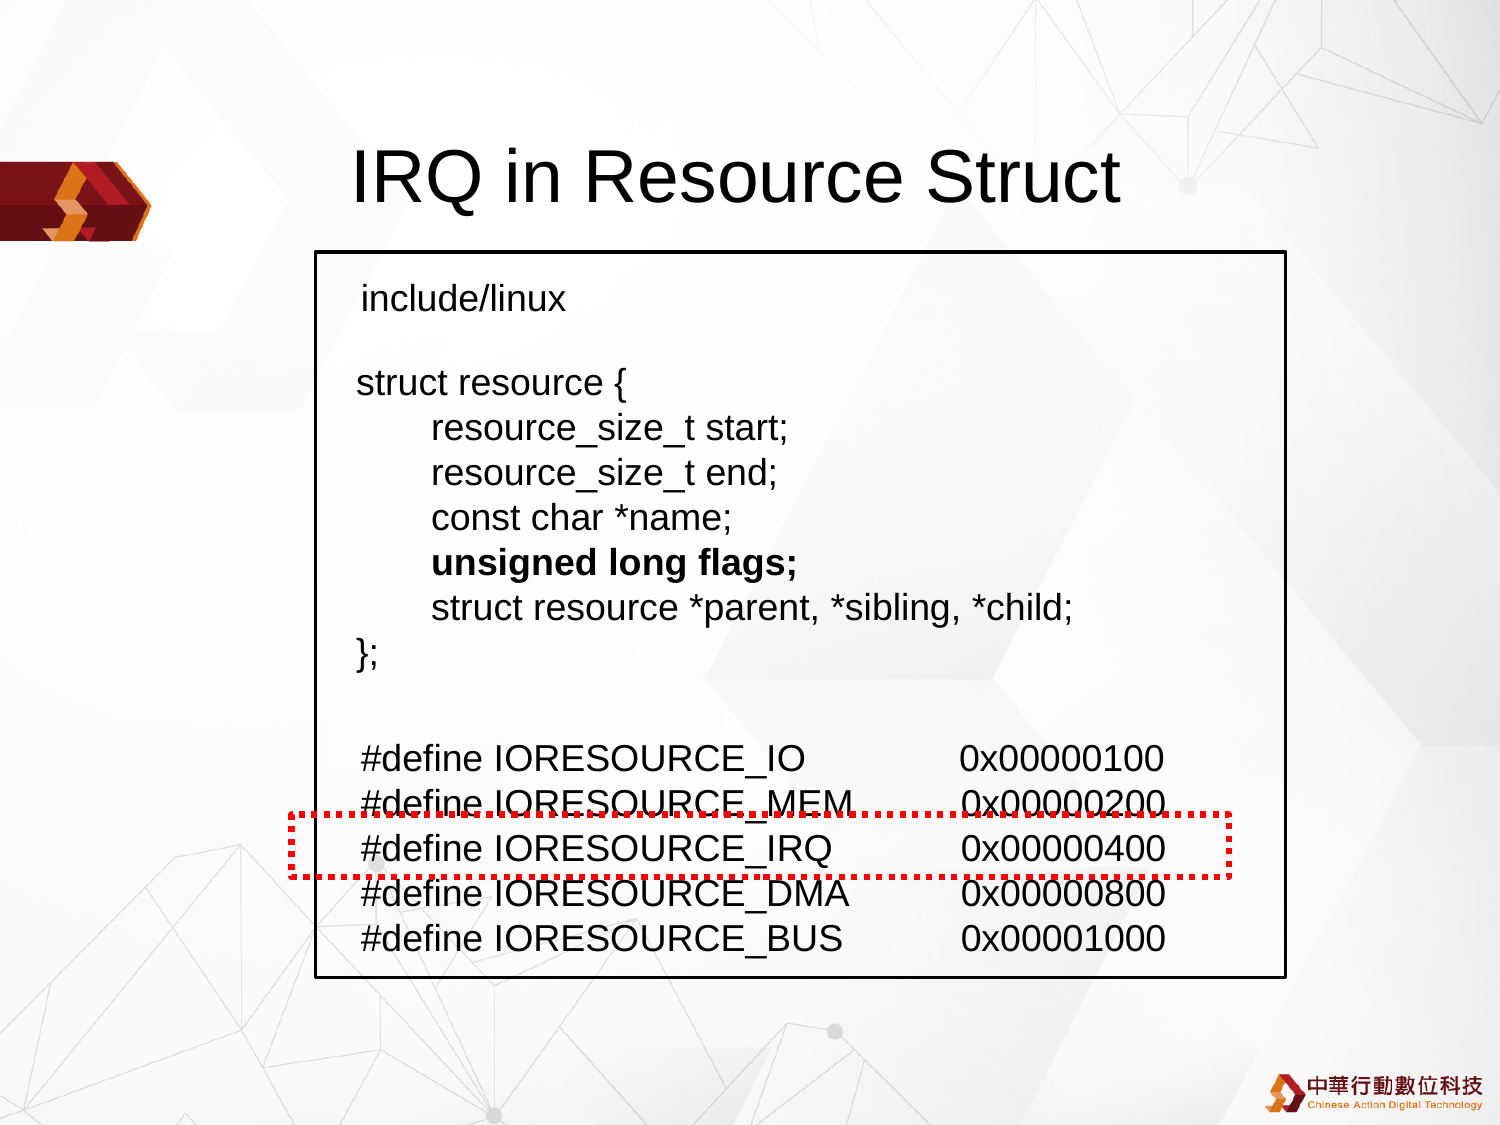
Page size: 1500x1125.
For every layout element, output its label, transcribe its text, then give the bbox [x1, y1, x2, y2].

text_box include/linux [346, 266, 582, 327]
title IRQ in Resource Struct [106, 101, 1366, 254]
text_box #define IORESOURCE_IO 0x00000100 #define IORESOURCE_MEM 0x00000200 #define IORESOURCE_IRQ 0x00000400 #define IORESOURCE_DMA 0x00000800 #define IORESOURCE_BUS 0x00001000 [346, 726, 1182, 967]
text_box struct resource { resource_size_t start; resource_size_t end; const char *name; unsigned long flags; struct resource *parent, *sibling, *child; }; [341, 350, 1089, 681]
picture [0, 0, 1500, 1125]
